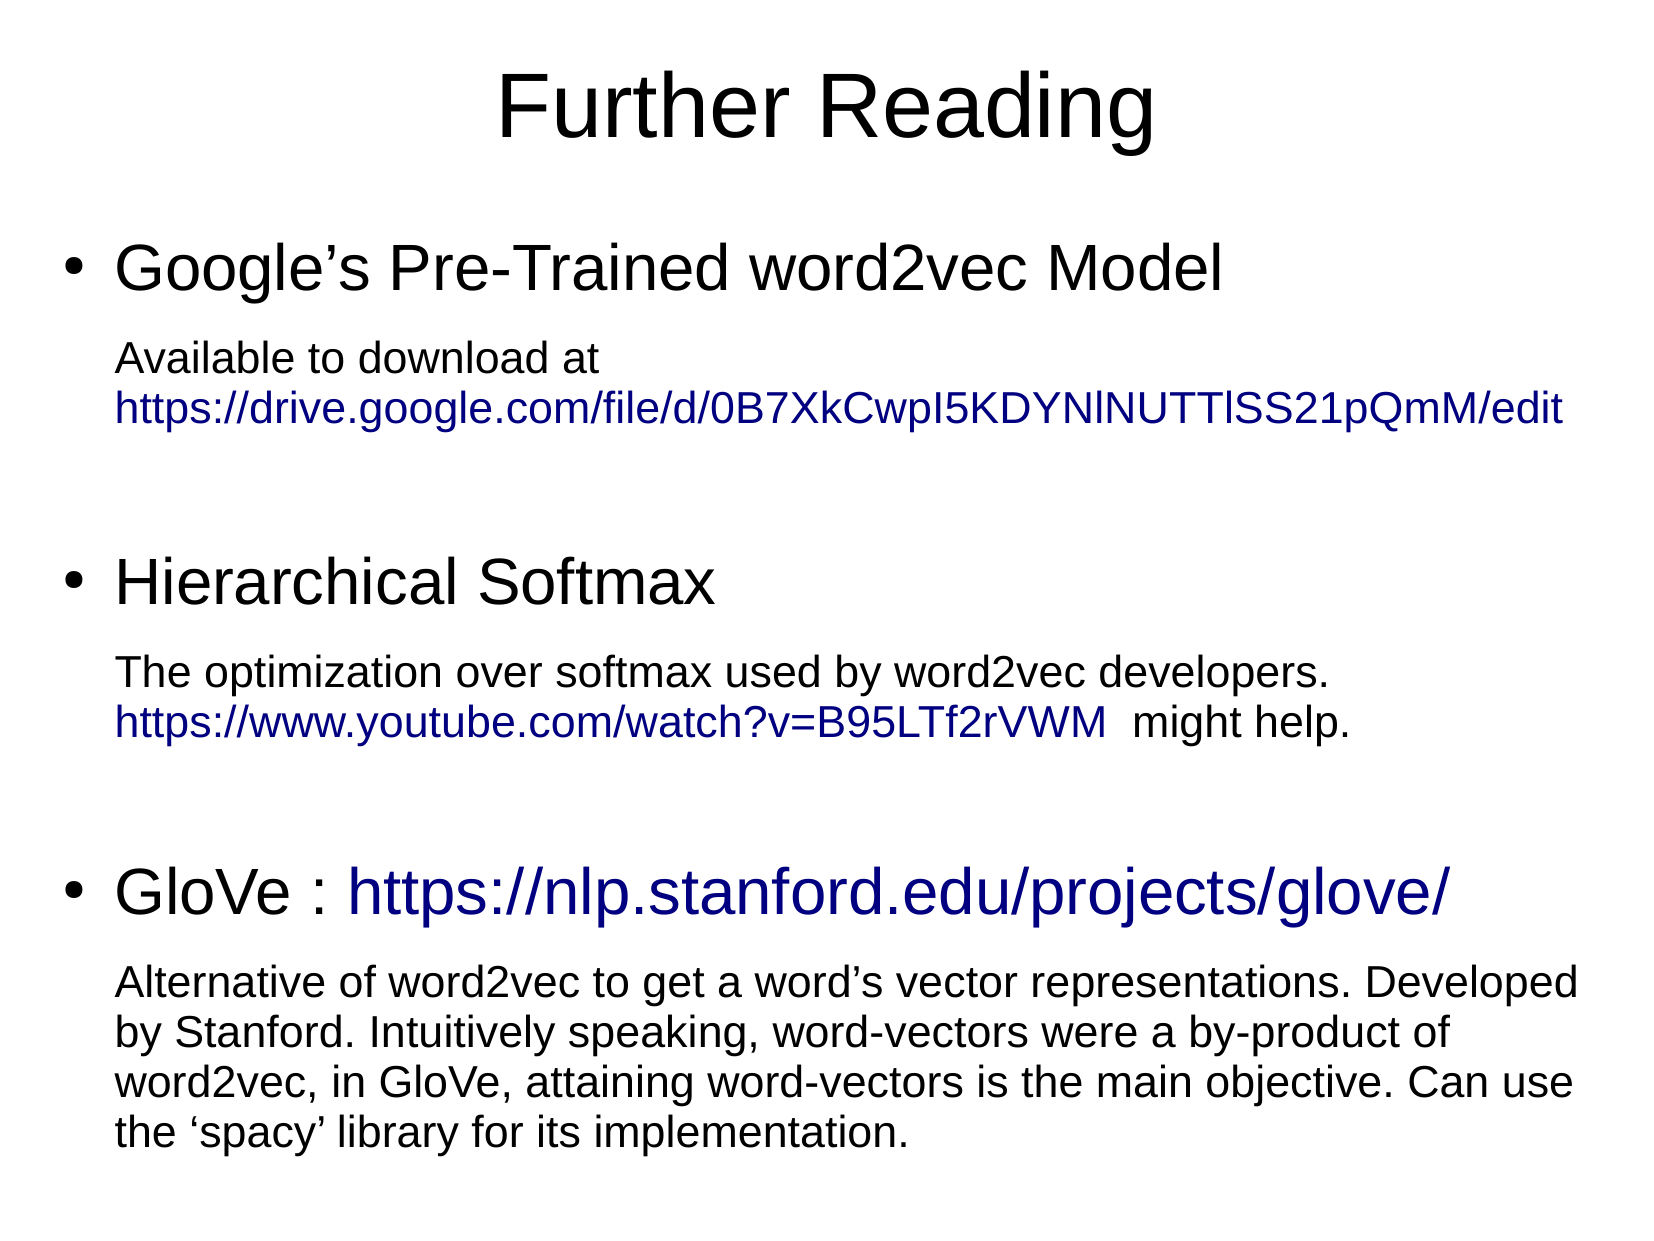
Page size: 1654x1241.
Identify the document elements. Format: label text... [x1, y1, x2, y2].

list Google’s Pre-Trained word2vec Model Available to download at https://drive.google.com/file/d/0B7XkCwpI5KDYNlNUTTlSS21pQmM/edit Hierarchical Softmax The optimization over softmax used by word2vec developers. https://www.youtube.com/watch?v=B95LTf2rVWM might help. GloVe : https://nlp.stanford.edu/projects/glove/ Alternative of word2vec to get a word’s vector representations. Developed by Stanford. Intuitively speaking, word-vectors were a by-product of word2vec, in GloVe, attaining word-vectors is the main objective. Can use the ‘spacy’ library for its implementation. [45, 231, 1608, 1163]
title Further Reading [82, 2, 1571, 210]
